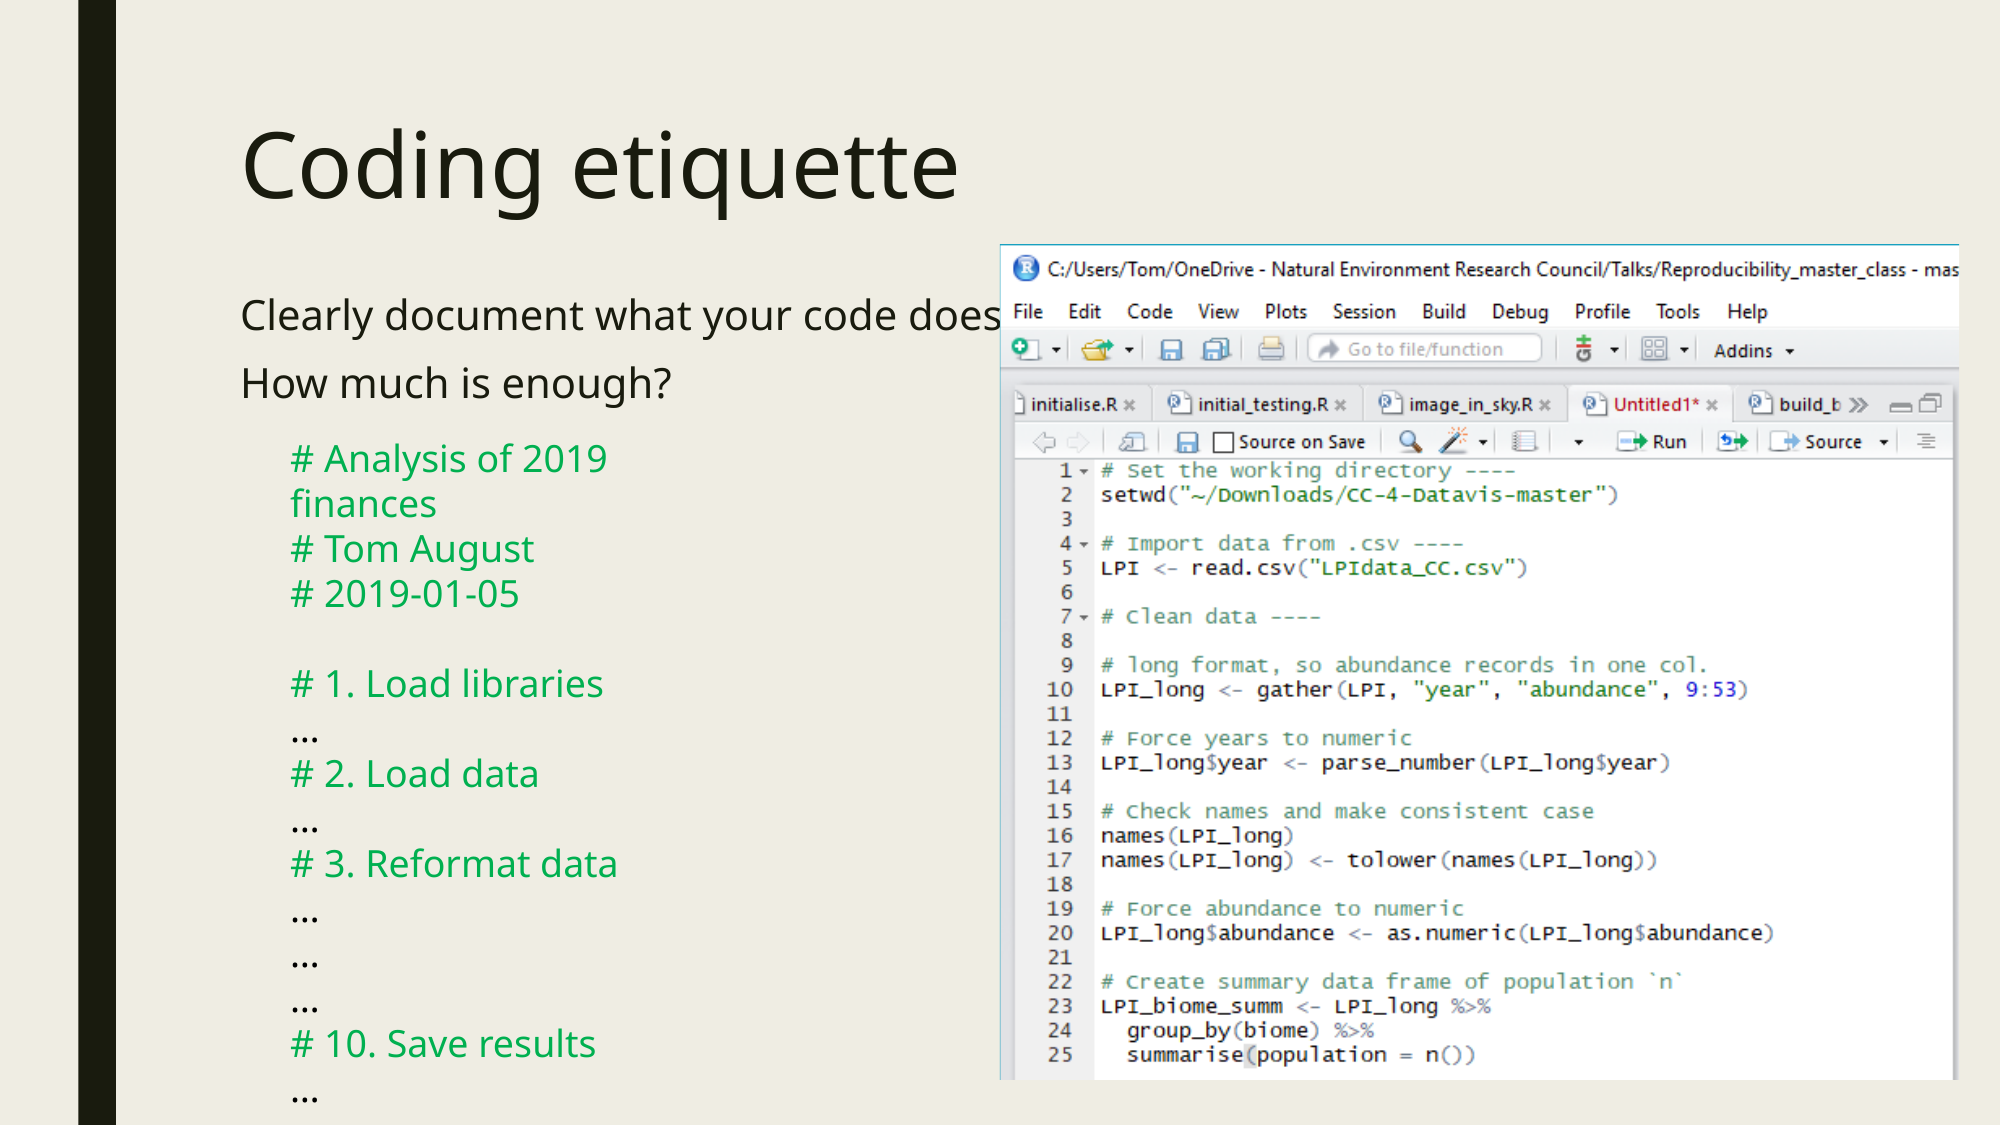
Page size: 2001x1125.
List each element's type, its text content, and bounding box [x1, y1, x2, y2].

list Clearly document what your code does. How much is enough? [225, 285, 999, 1036]
title Coding etiquette [225, 112, 1801, 285]
picture [999, 244, 1960, 1080]
text_box # Analysis of 2019 finances # Tom August # 2019-01-05 # 1. Load libraries … # 2. Load data … # 3. Reformat data … … … # 10. Save results … [275, 427, 766, 1080]
